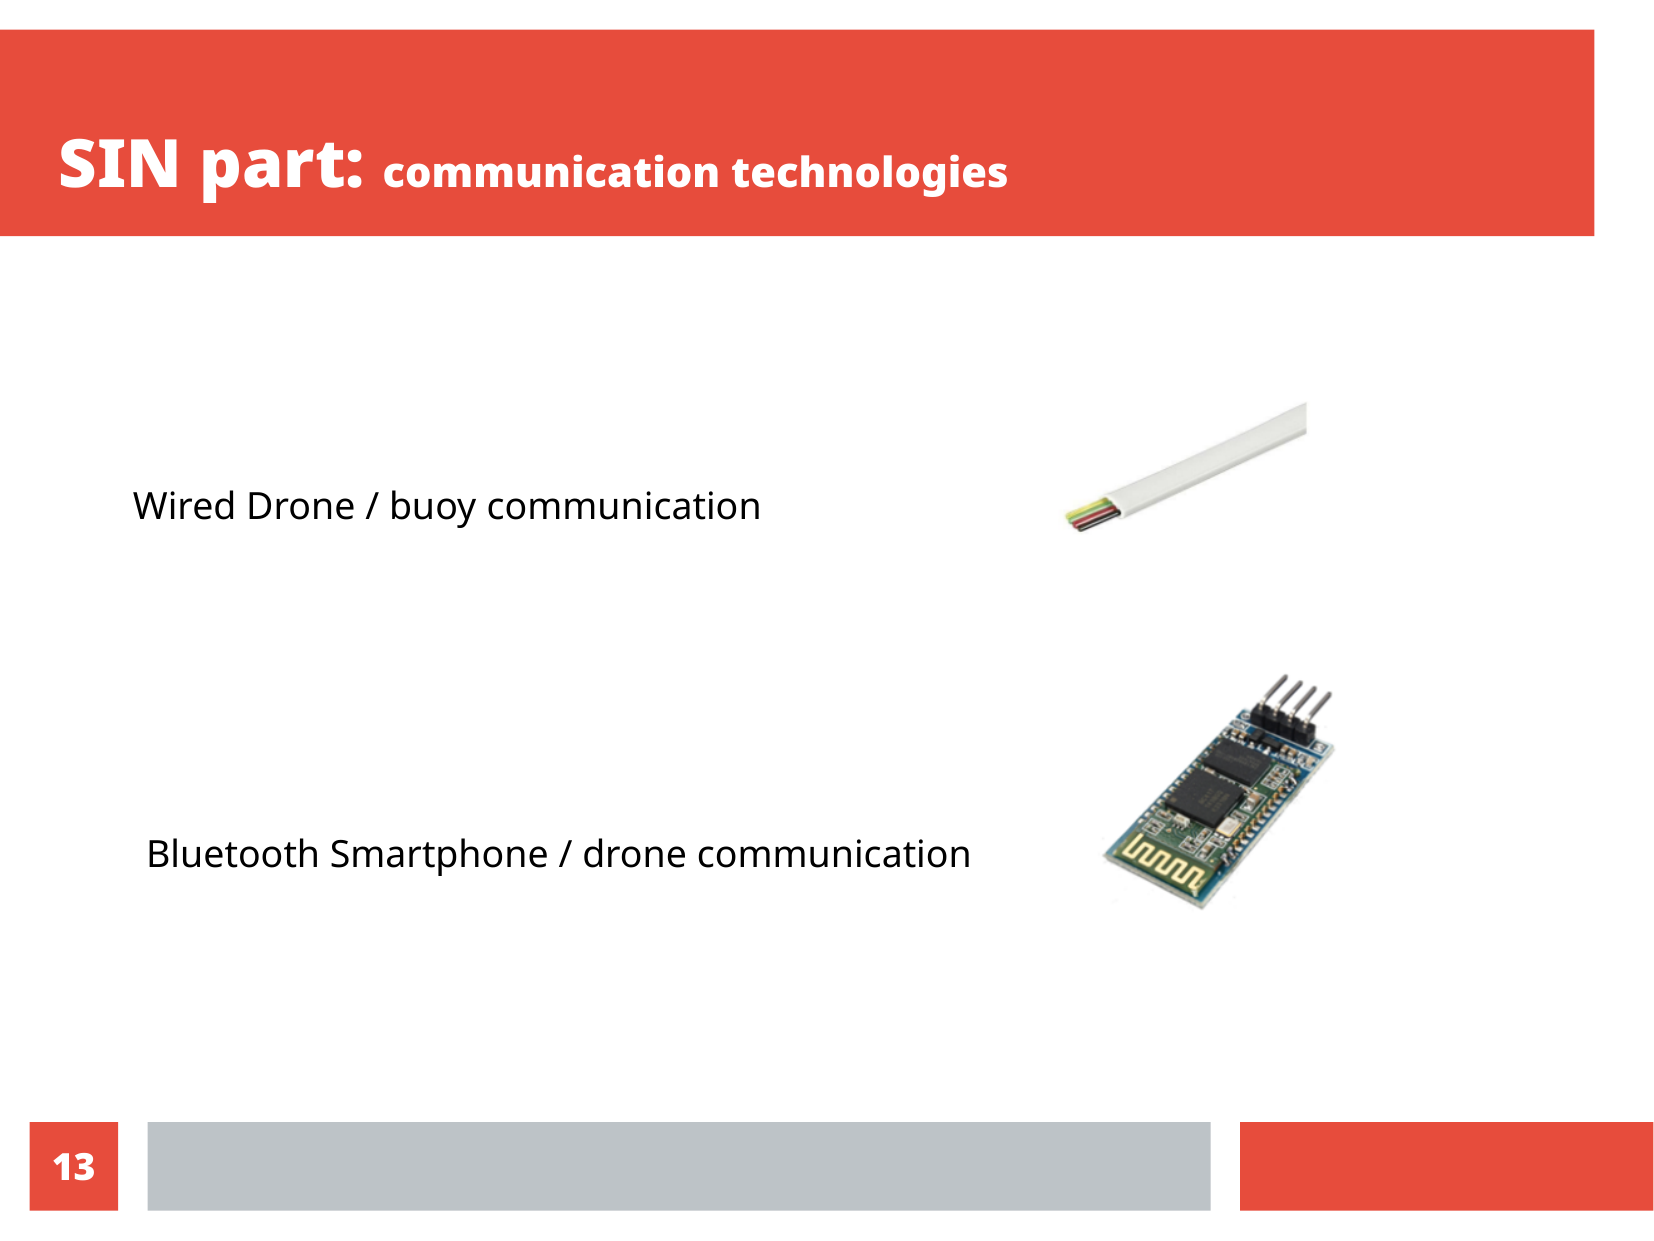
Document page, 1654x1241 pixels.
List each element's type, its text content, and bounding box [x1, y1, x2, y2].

picture [1026, 375, 1323, 567]
text_box Bluetooth Smartphone / drone communication [131, 820, 1004, 930]
picture [1086, 649, 1353, 931]
text_box Wired Drone / buoy communication [118, 472, 839, 535]
title SIN part: communication technologies [59, 59, 1595, 207]
